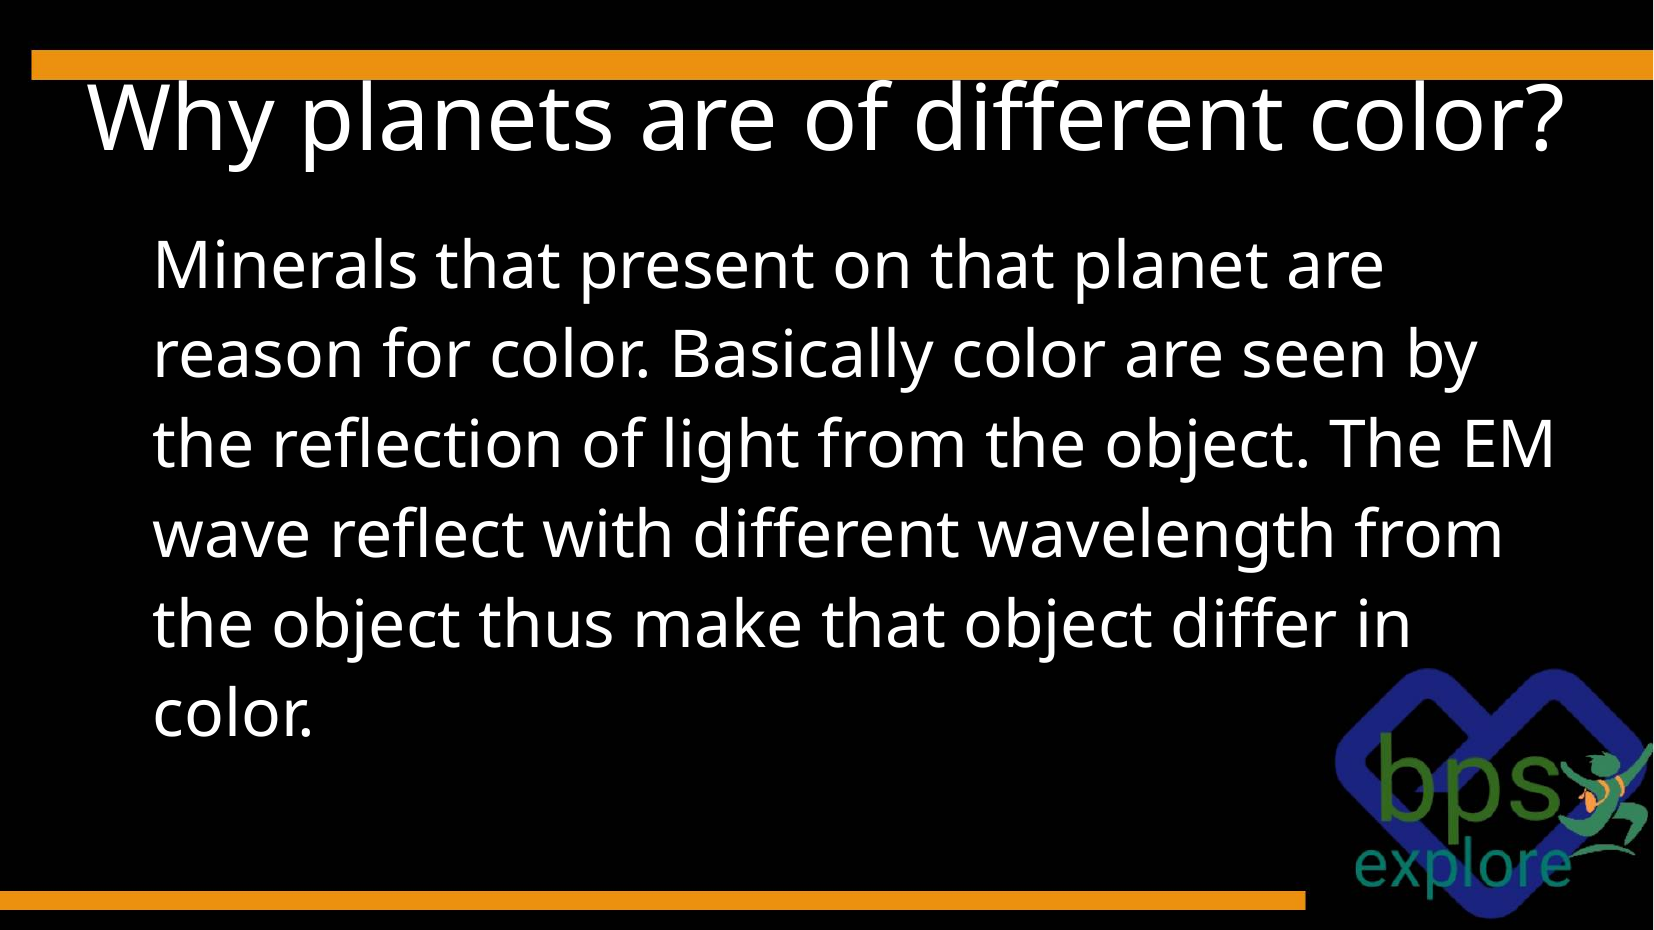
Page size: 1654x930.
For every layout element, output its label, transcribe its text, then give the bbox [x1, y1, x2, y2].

title Why planets are of different color? [82, 37, 1571, 193]
list Minerals that present on that planet are reason for color. Basically color are seen by the reflection of light from the object. The EM wave reflect with different wavelength from the object thus make that object differ in color. [82, 217, 1571, 757]
picture [0, 0, 1654, 930]
